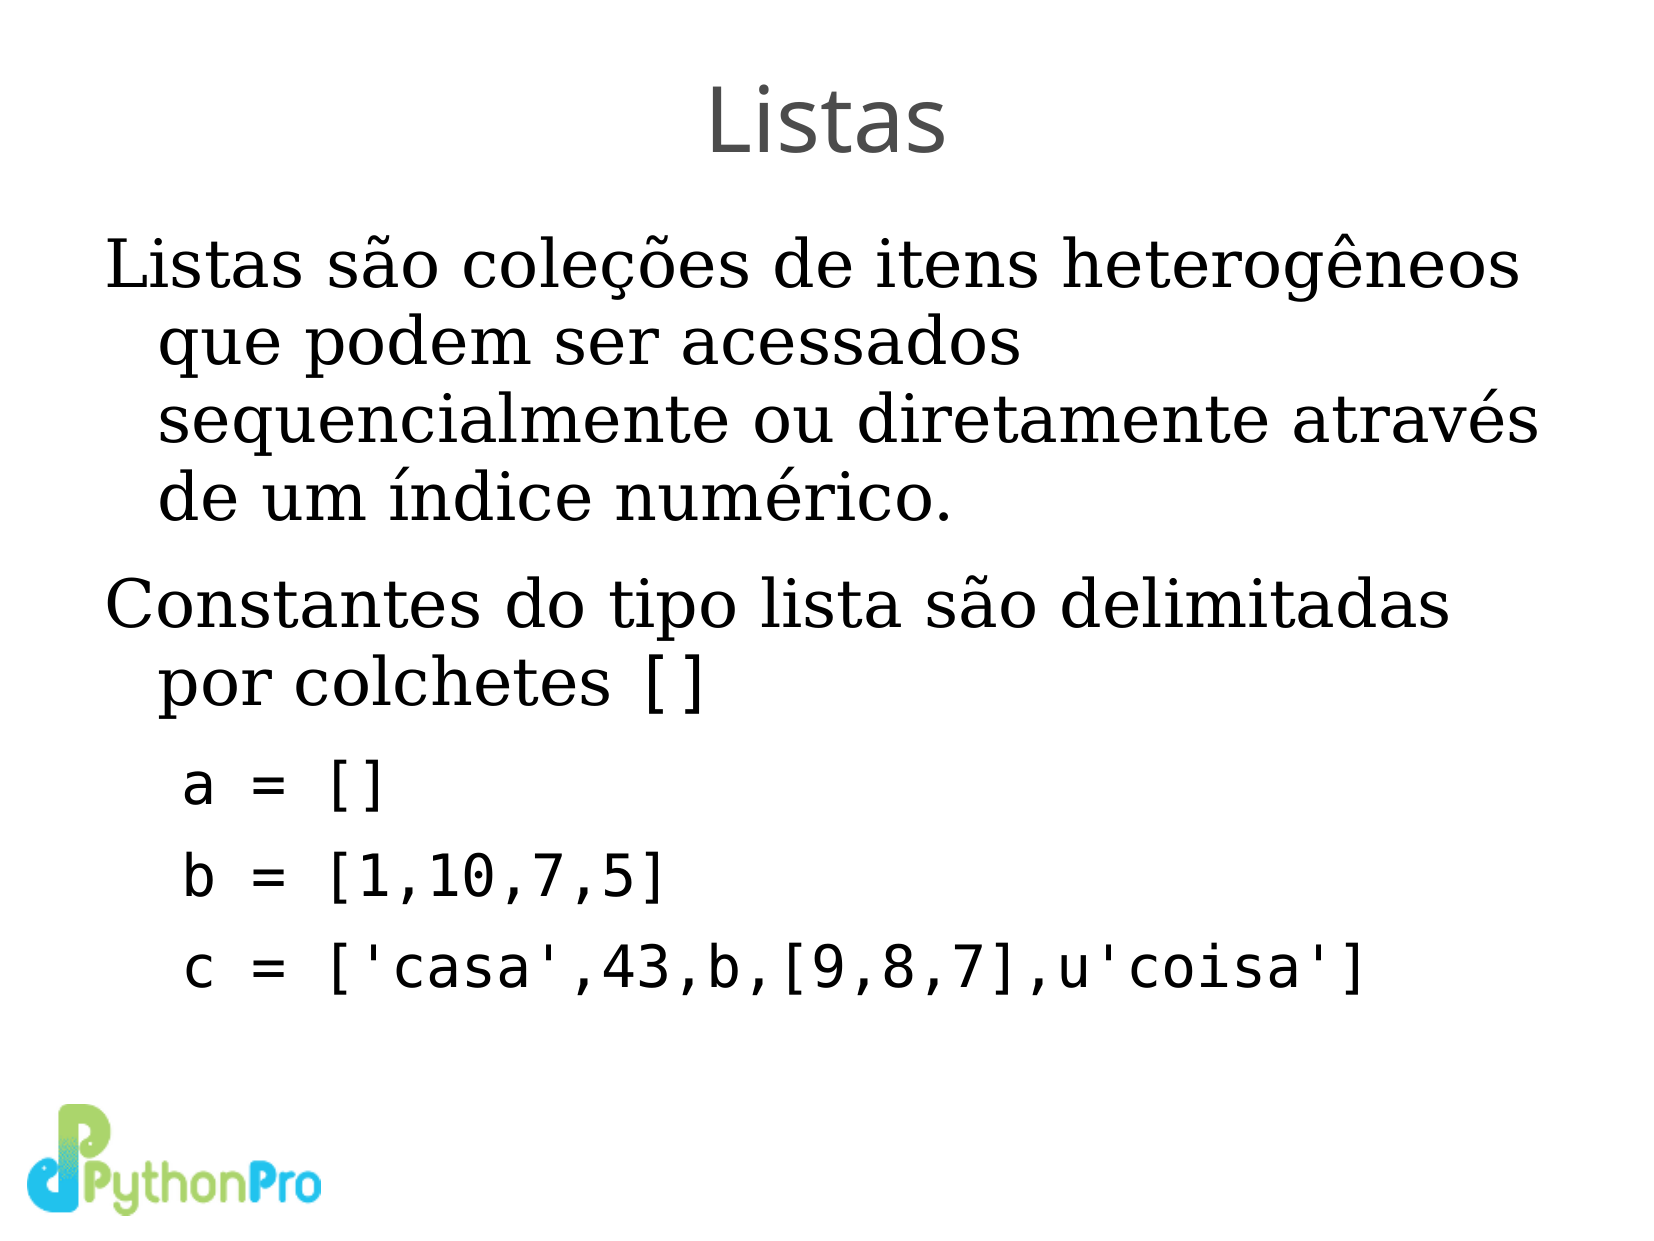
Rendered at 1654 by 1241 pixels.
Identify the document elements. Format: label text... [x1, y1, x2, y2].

list Listas são coleções de itens heterogêneos que podem ser acessados sequencialmente ou diretamente através de um índice numérico. Constantes do tipo lista são delimitadas por colchetes [] a = [] b = [1,10,7,5] c = ['casa',43,b,[9,8,7],u'coisa'] [86, 225, 1576, 1088]
title Listas [82, 13, 1571, 222]
picture [27, 1104, 321, 1216]
